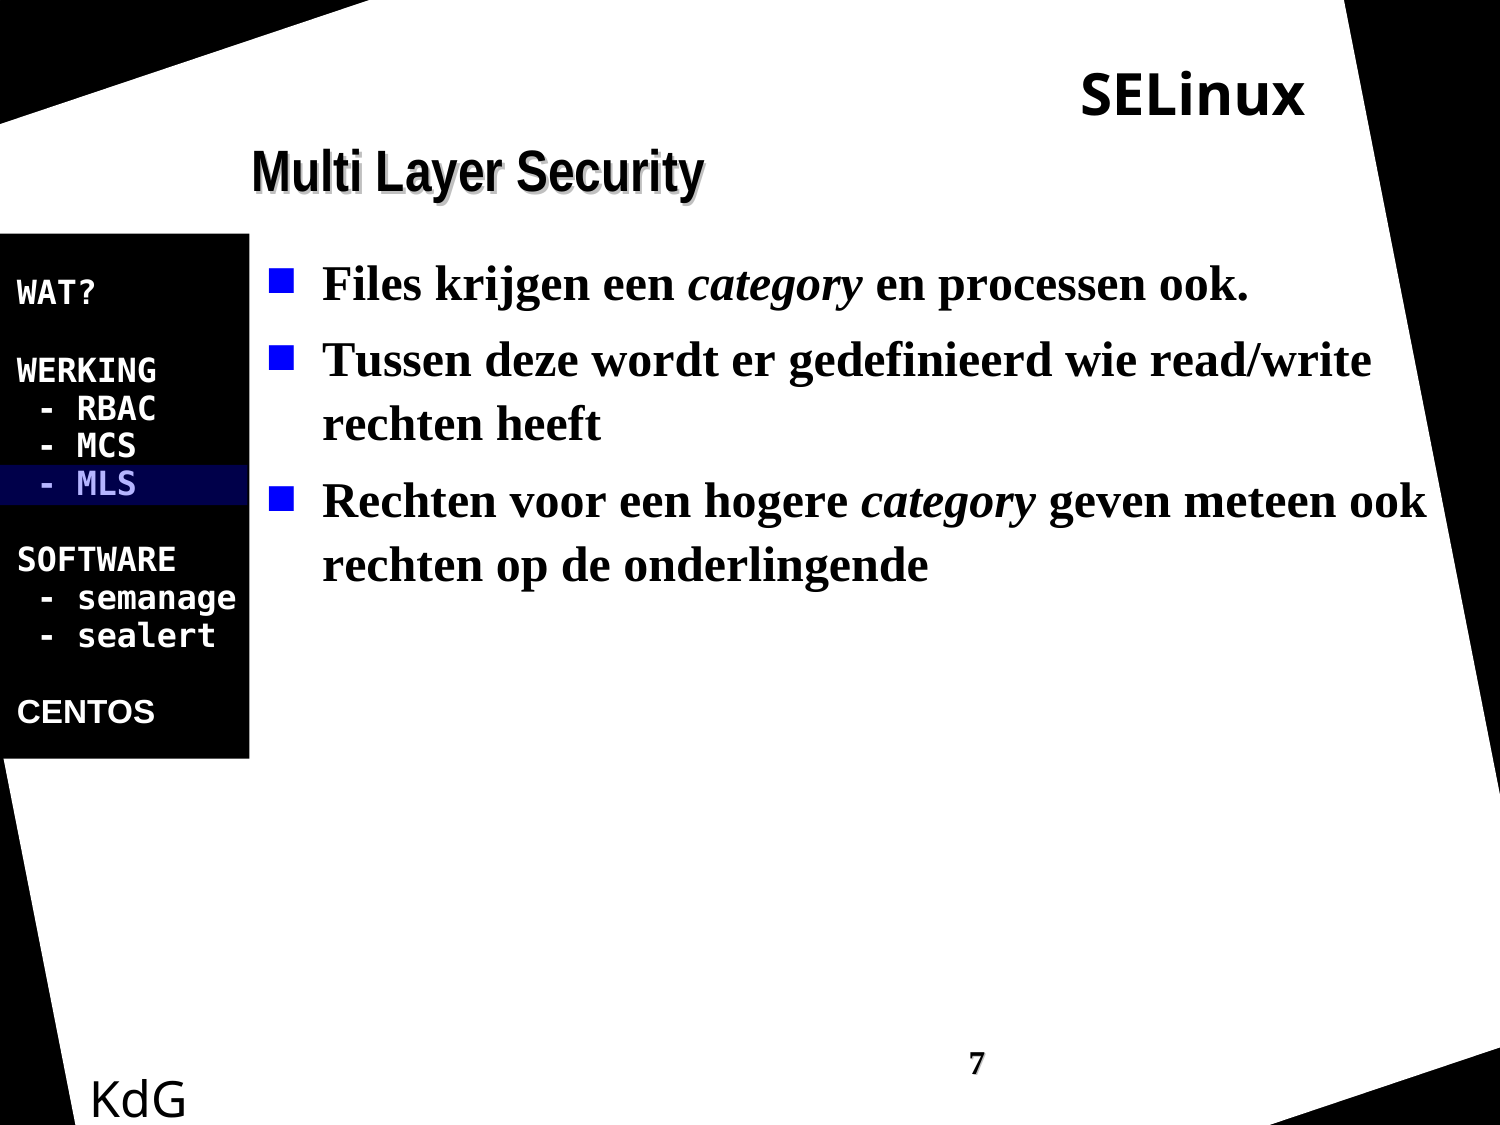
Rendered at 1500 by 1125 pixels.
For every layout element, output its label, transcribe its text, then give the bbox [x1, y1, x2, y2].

list Files krijgen een category en processen ook. Tussen deze wordt er gedefinieerd wie read/write rechten heeft Rechten voor een hogere category geven meteen ook rechten op de onderlingende [268, 246, 1468, 900]
title Multi Layer Security [251, 41, 1397, 283]
text_box [0, 464, 248, 506]
